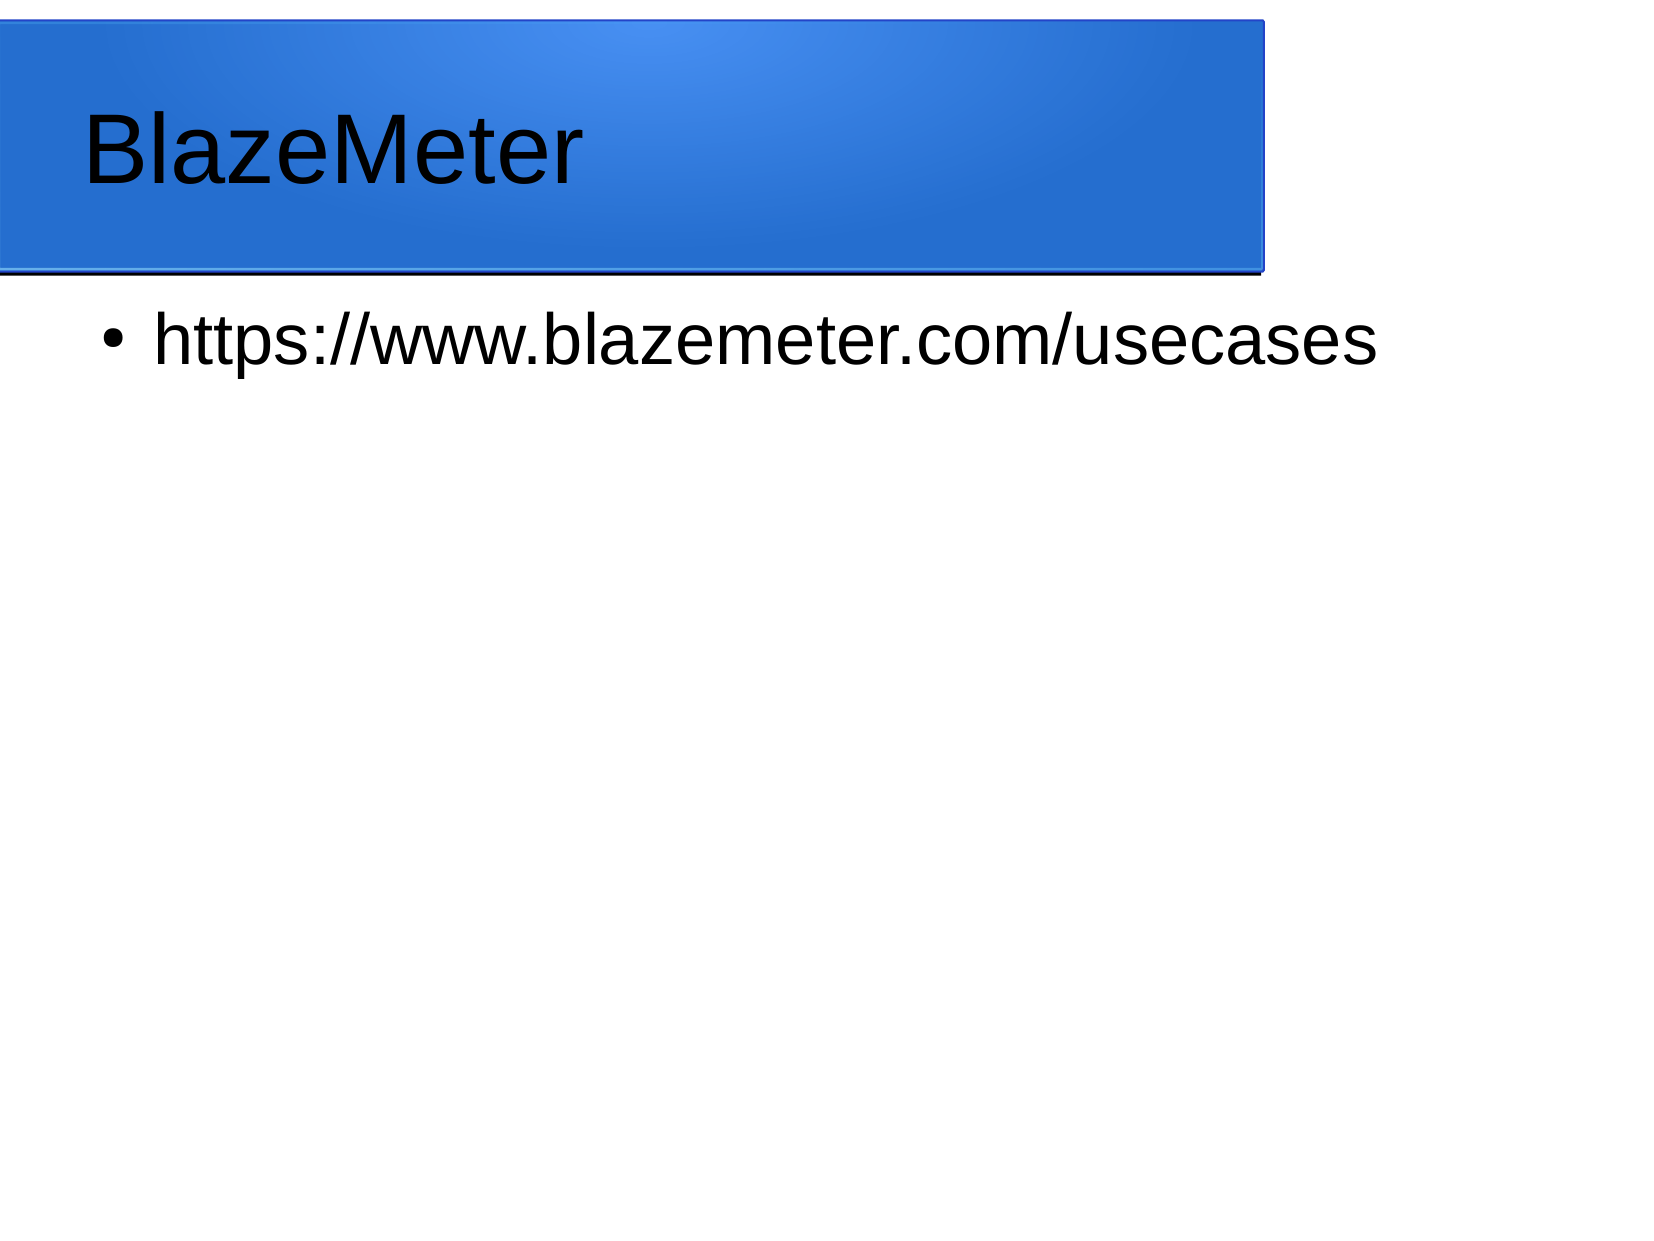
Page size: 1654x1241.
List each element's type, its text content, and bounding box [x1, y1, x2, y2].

list https://www.blazemeter.com/usecases [82, 299, 1571, 1019]
title BlazeMeter [82, 47, 1235, 252]
